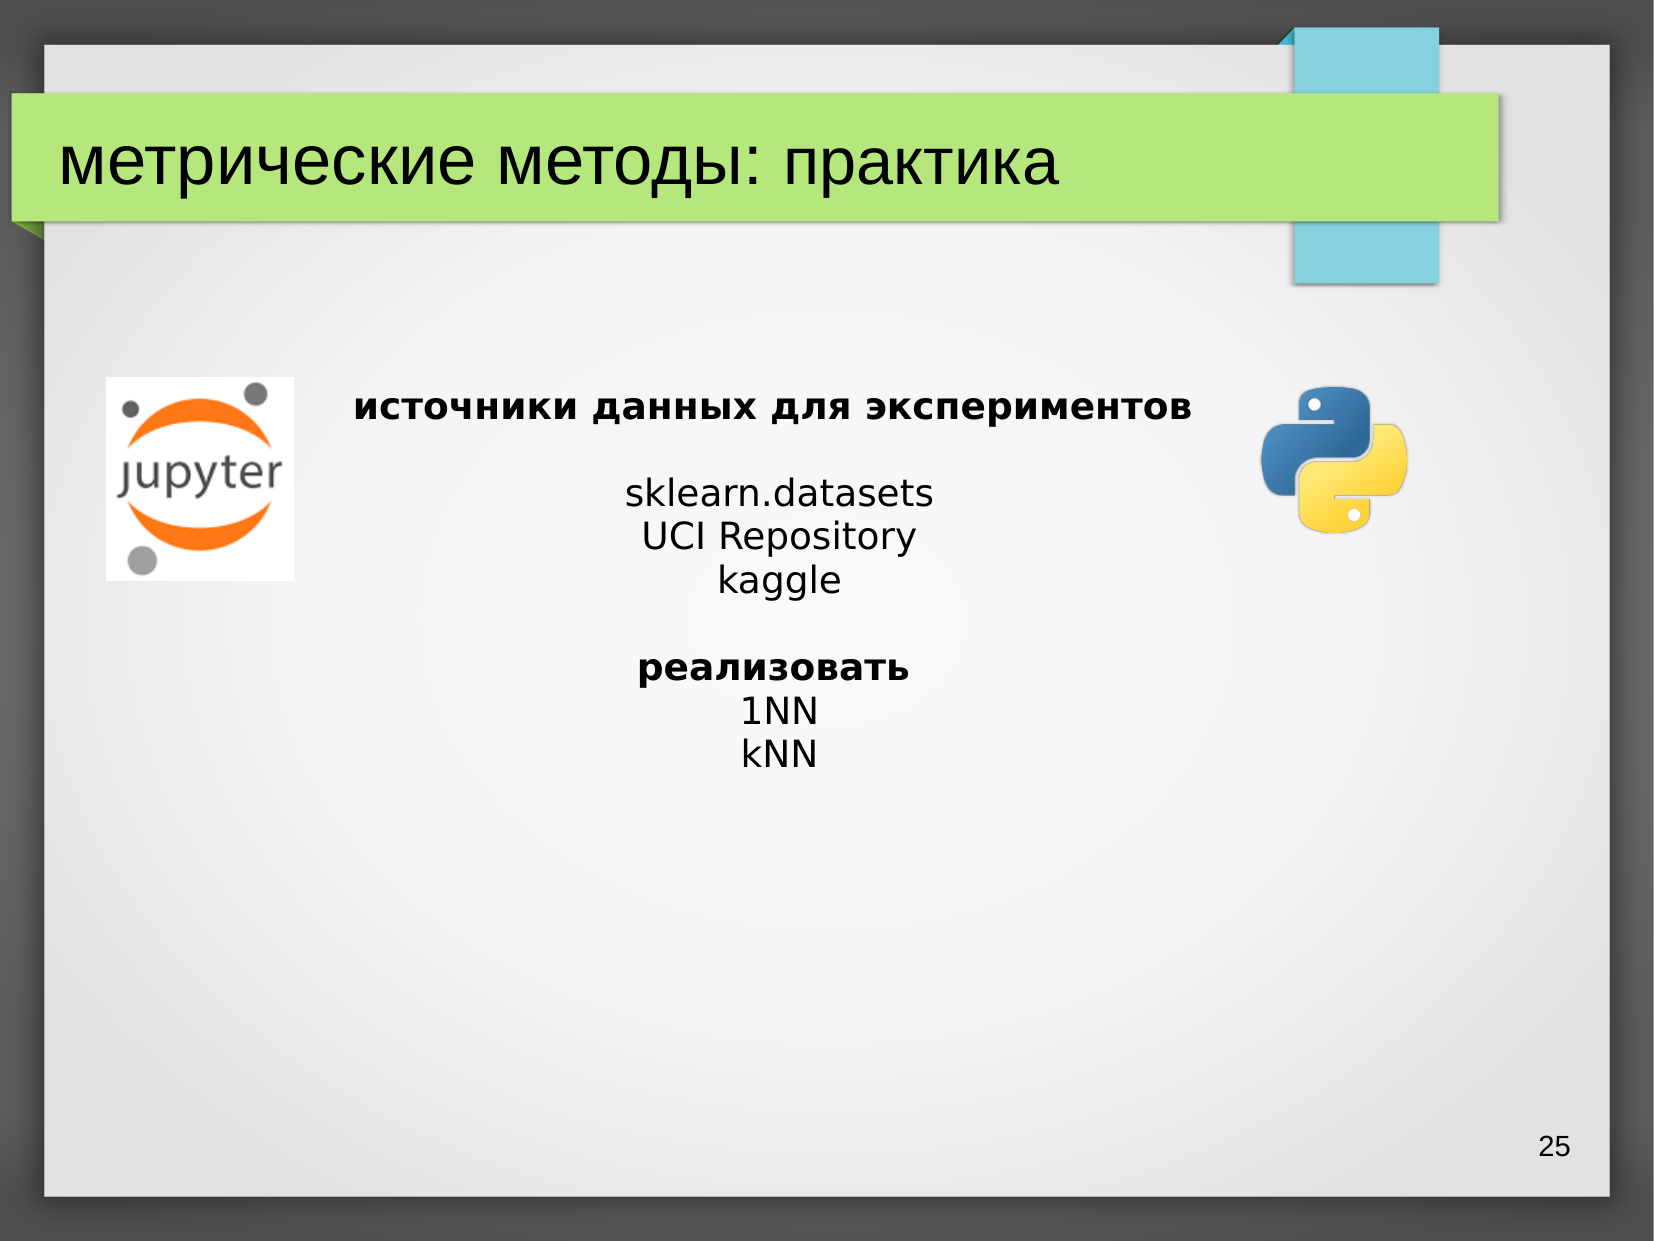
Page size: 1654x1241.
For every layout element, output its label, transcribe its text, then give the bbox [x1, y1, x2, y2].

text_box источники данных для экспериментов sklearn.datasets UCI Repository kaggle реализовать 1NN kNN [330, 246, 1229, 958]
title метрические методы: практика [59, 108, 1288, 212]
picture [0, 0, 1654, 1241]
